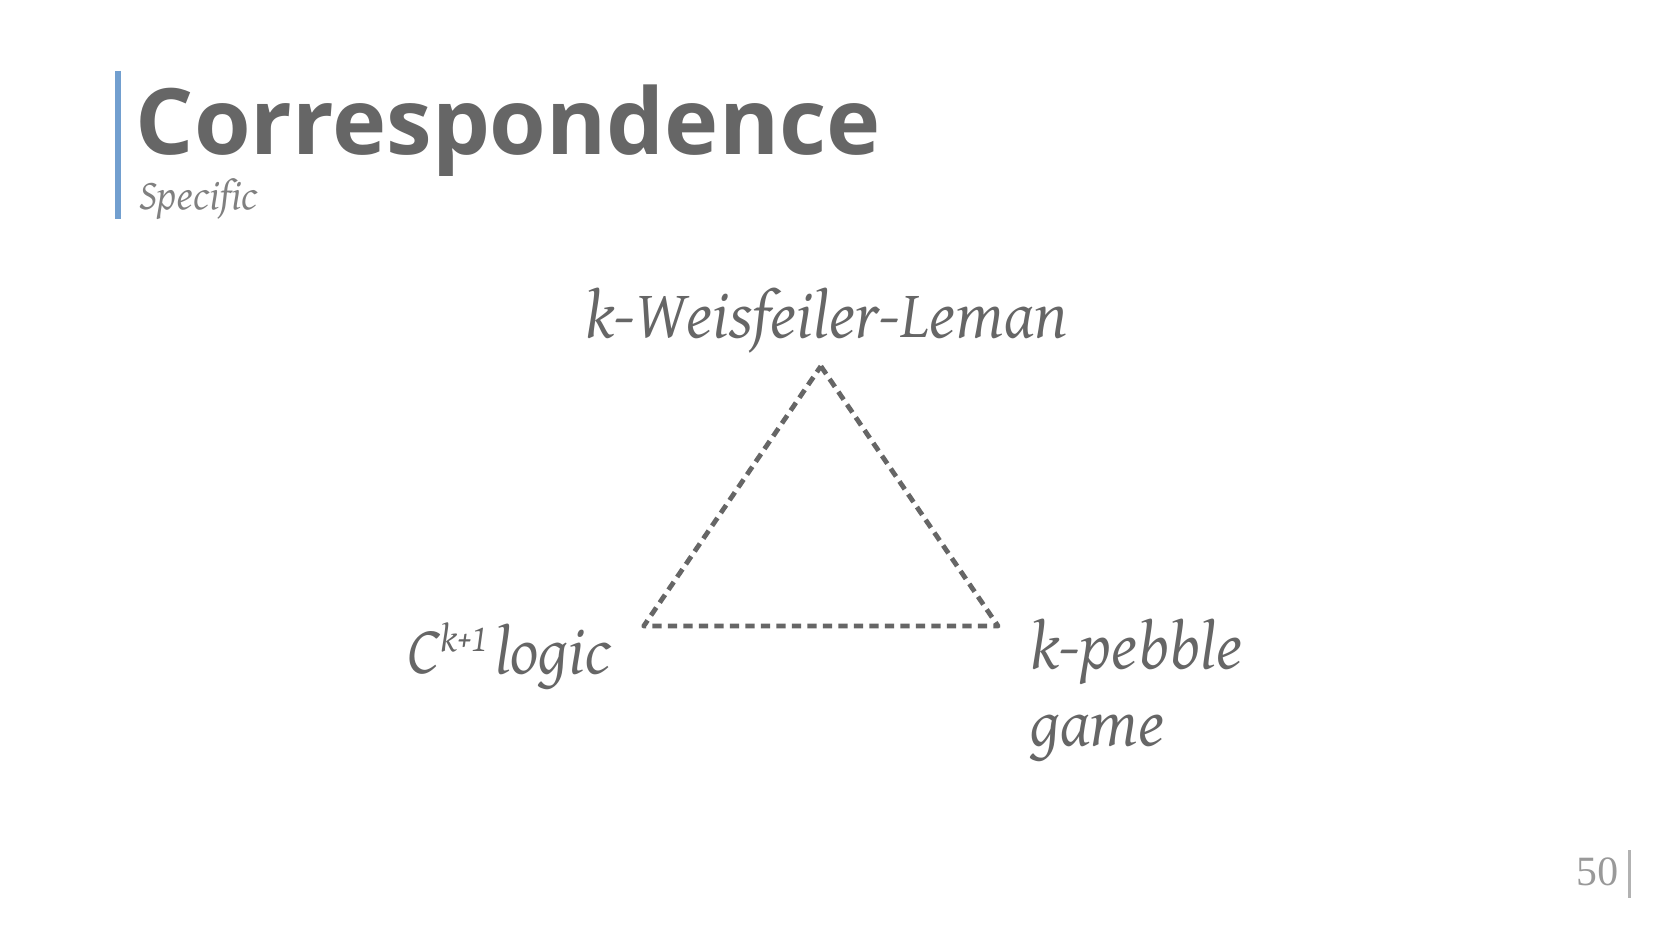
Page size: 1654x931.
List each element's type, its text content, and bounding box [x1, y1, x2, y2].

title Correspondence [135, 60, 1601, 178]
text_box Ck+1 logic [271, 608, 626, 931]
text_box k-pebble game [1015, 602, 1382, 810]
text_box [643, 366, 999, 627]
text_box Specific [124, 165, 721, 229]
text_box k-Weisfeiler-Leman [431, 271, 1223, 364]
